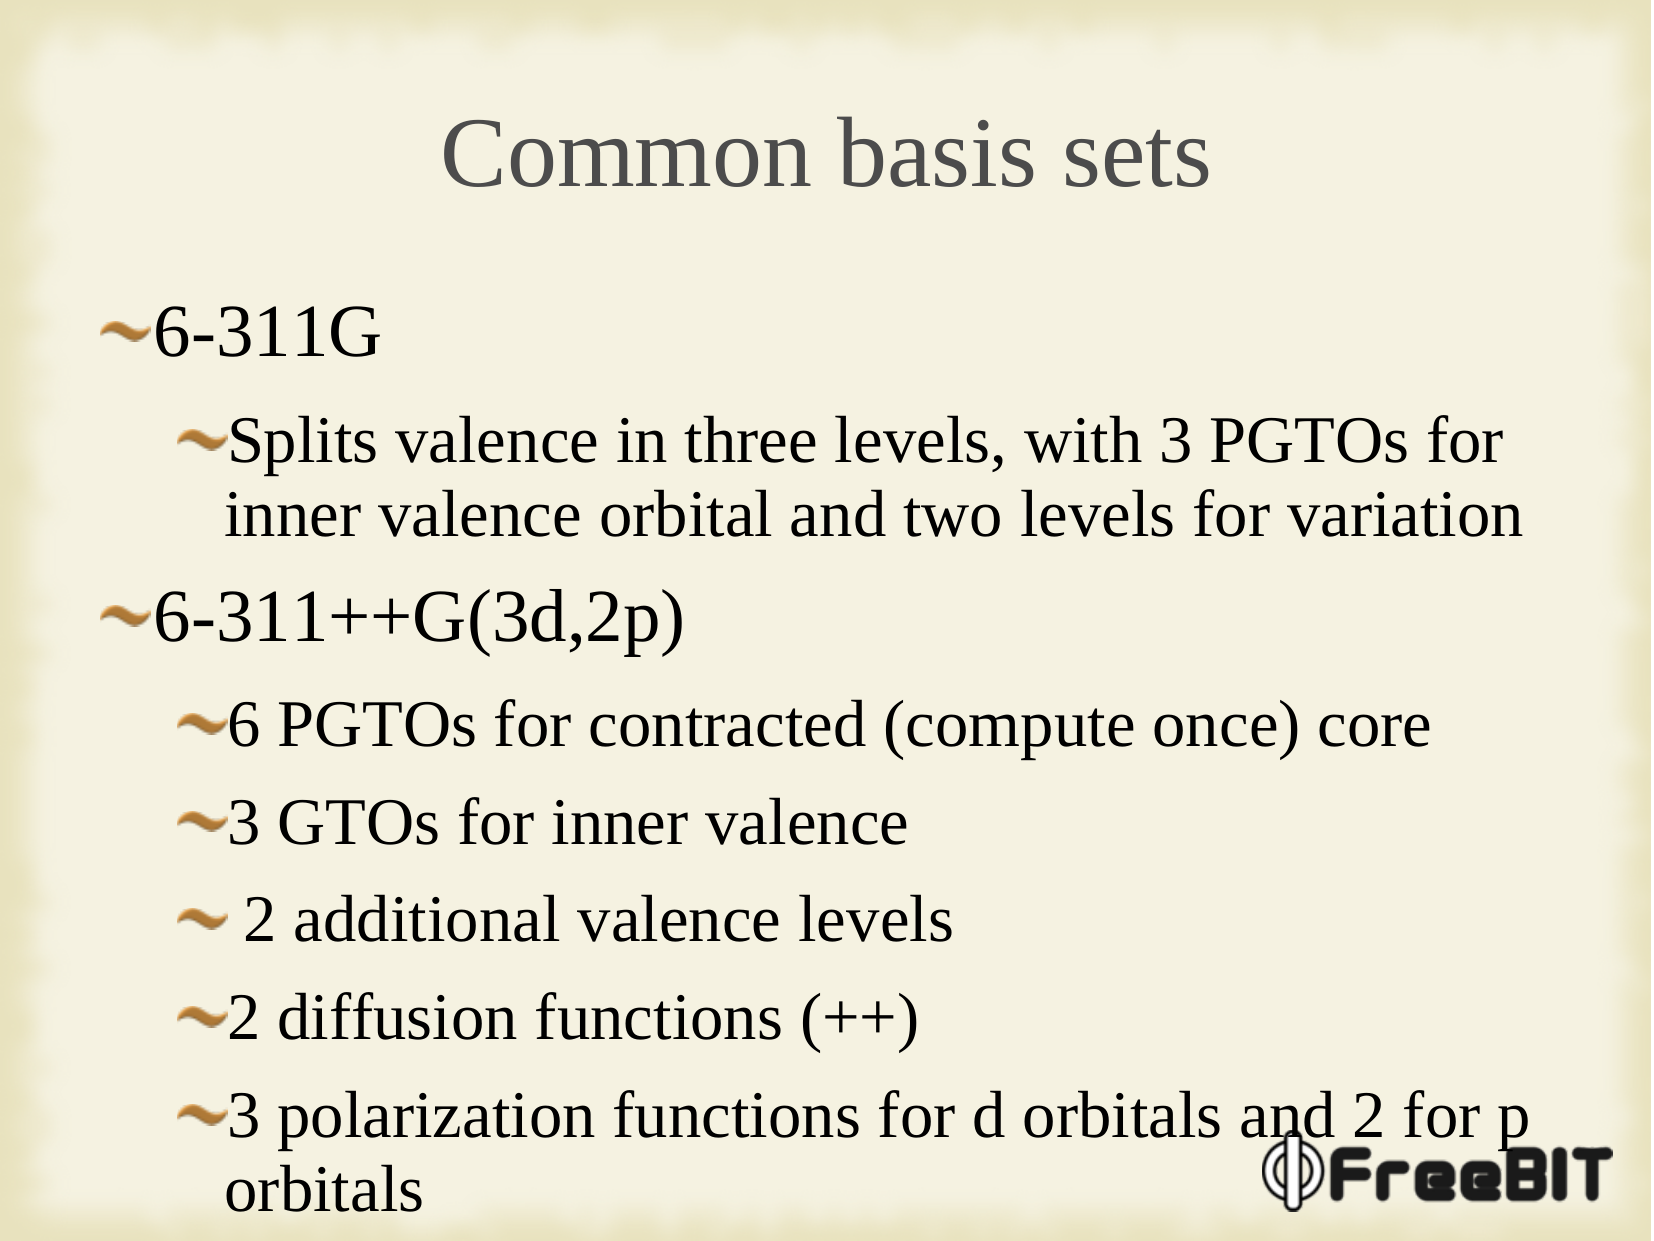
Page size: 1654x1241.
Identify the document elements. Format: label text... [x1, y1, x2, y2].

list 6-311G Splits valence in three levels, with 3 PGTOs for inner valence orbital and two levels for variation 6-311++G(3d,2p) 6 PGTOs for contracted (compute once) core 3 GTOs for inner valence 2 additional valence levels 2 diffusion functions (++) 3 polarization functions for d orbitals and 2 for p orbitals [82, 290, 1571, 1226]
title Common basis sets [82, 49, 1571, 257]
picture [0, 0, 1651, 1241]
